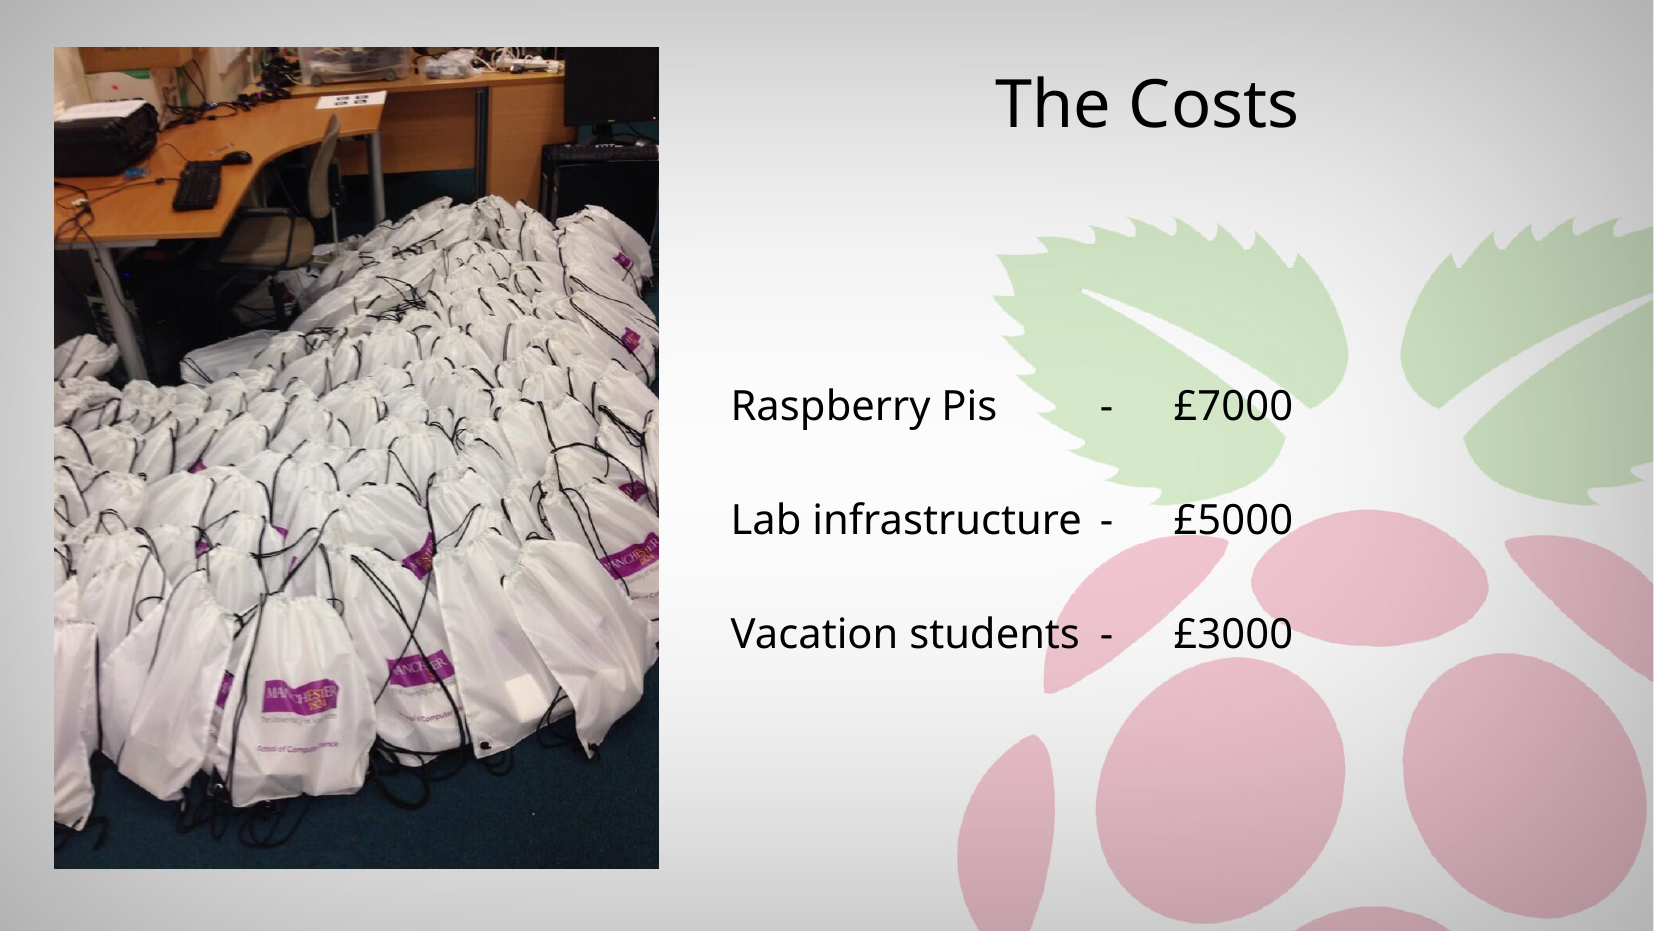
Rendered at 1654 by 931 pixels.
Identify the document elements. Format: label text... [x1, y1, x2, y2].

picture [0, 0, 1654, 931]
text_box The Costs Raspberry Pis - £7000 Lab infrastructure - £5000 Vacation students - £3000 [715, 49, 1580, 650]
